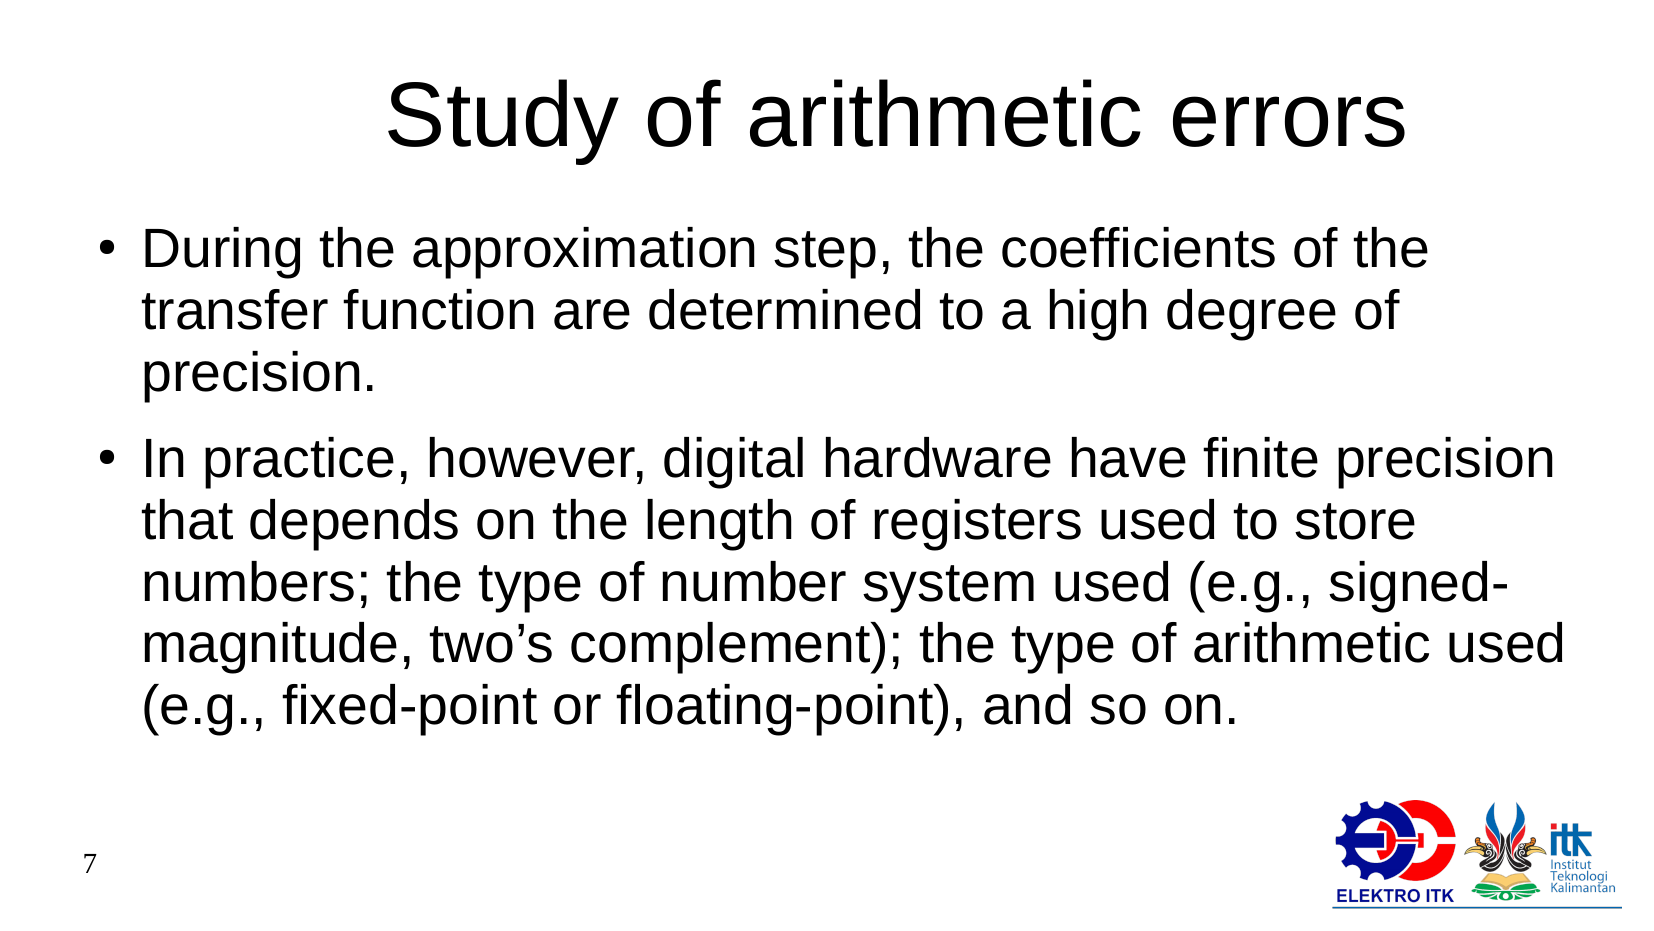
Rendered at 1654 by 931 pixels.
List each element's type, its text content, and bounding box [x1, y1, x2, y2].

title Study of arithmetic errors [82, 37, 1571, 193]
picture [1332, 800, 1622, 918]
list During the approximation step, the coefﬁcients of the transfer function are determined to a high degree of precision. In practice, however, digital hardware have ﬁnite precision that depends on the length of registers used to store numbers; the type of number system used (e.g., signed-magnitude, two’s complement); the type of arithmetic used (e.g., ﬁxed-point or ﬂoating-point), and so on. [82, 217, 1571, 758]
